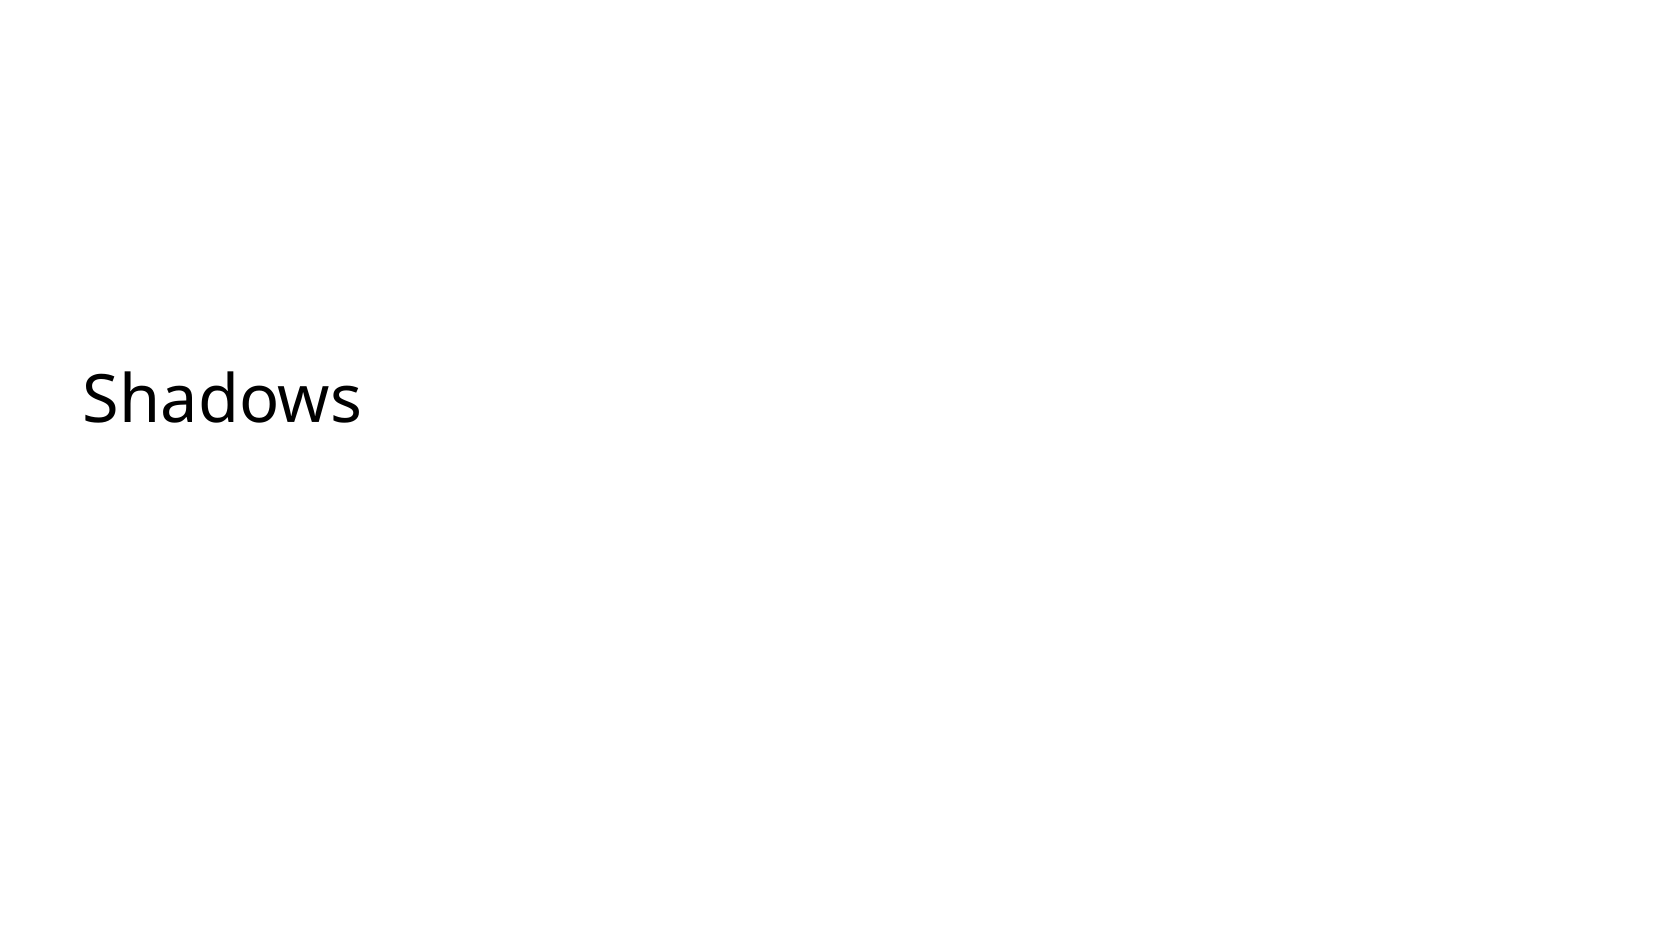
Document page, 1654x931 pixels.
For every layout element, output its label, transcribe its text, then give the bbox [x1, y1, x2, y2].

subtitle Shadows [82, 37, 1571, 757]
